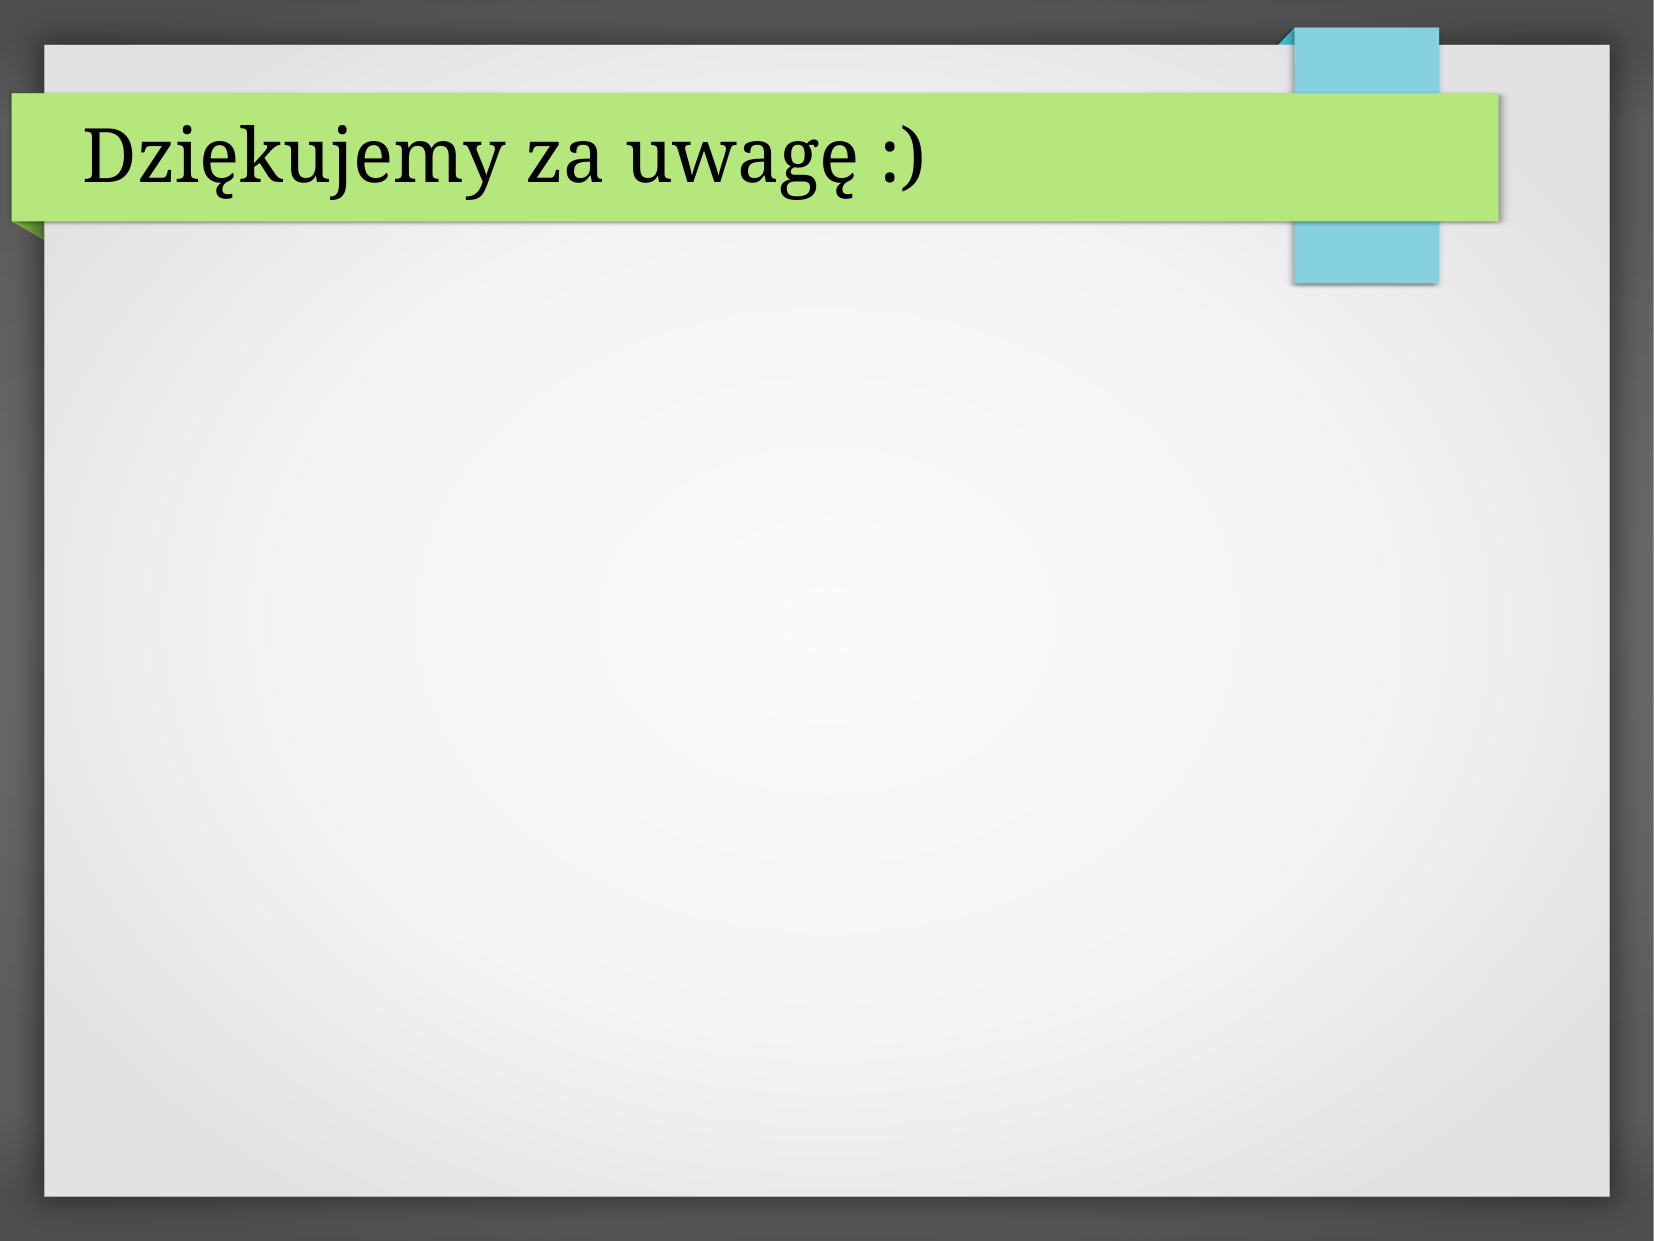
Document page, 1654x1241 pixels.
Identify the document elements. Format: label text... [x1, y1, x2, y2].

title Dziękujemy za uwagę :) [82, 94, 1264, 213]
picture [0, 0, 1654, 1241]
